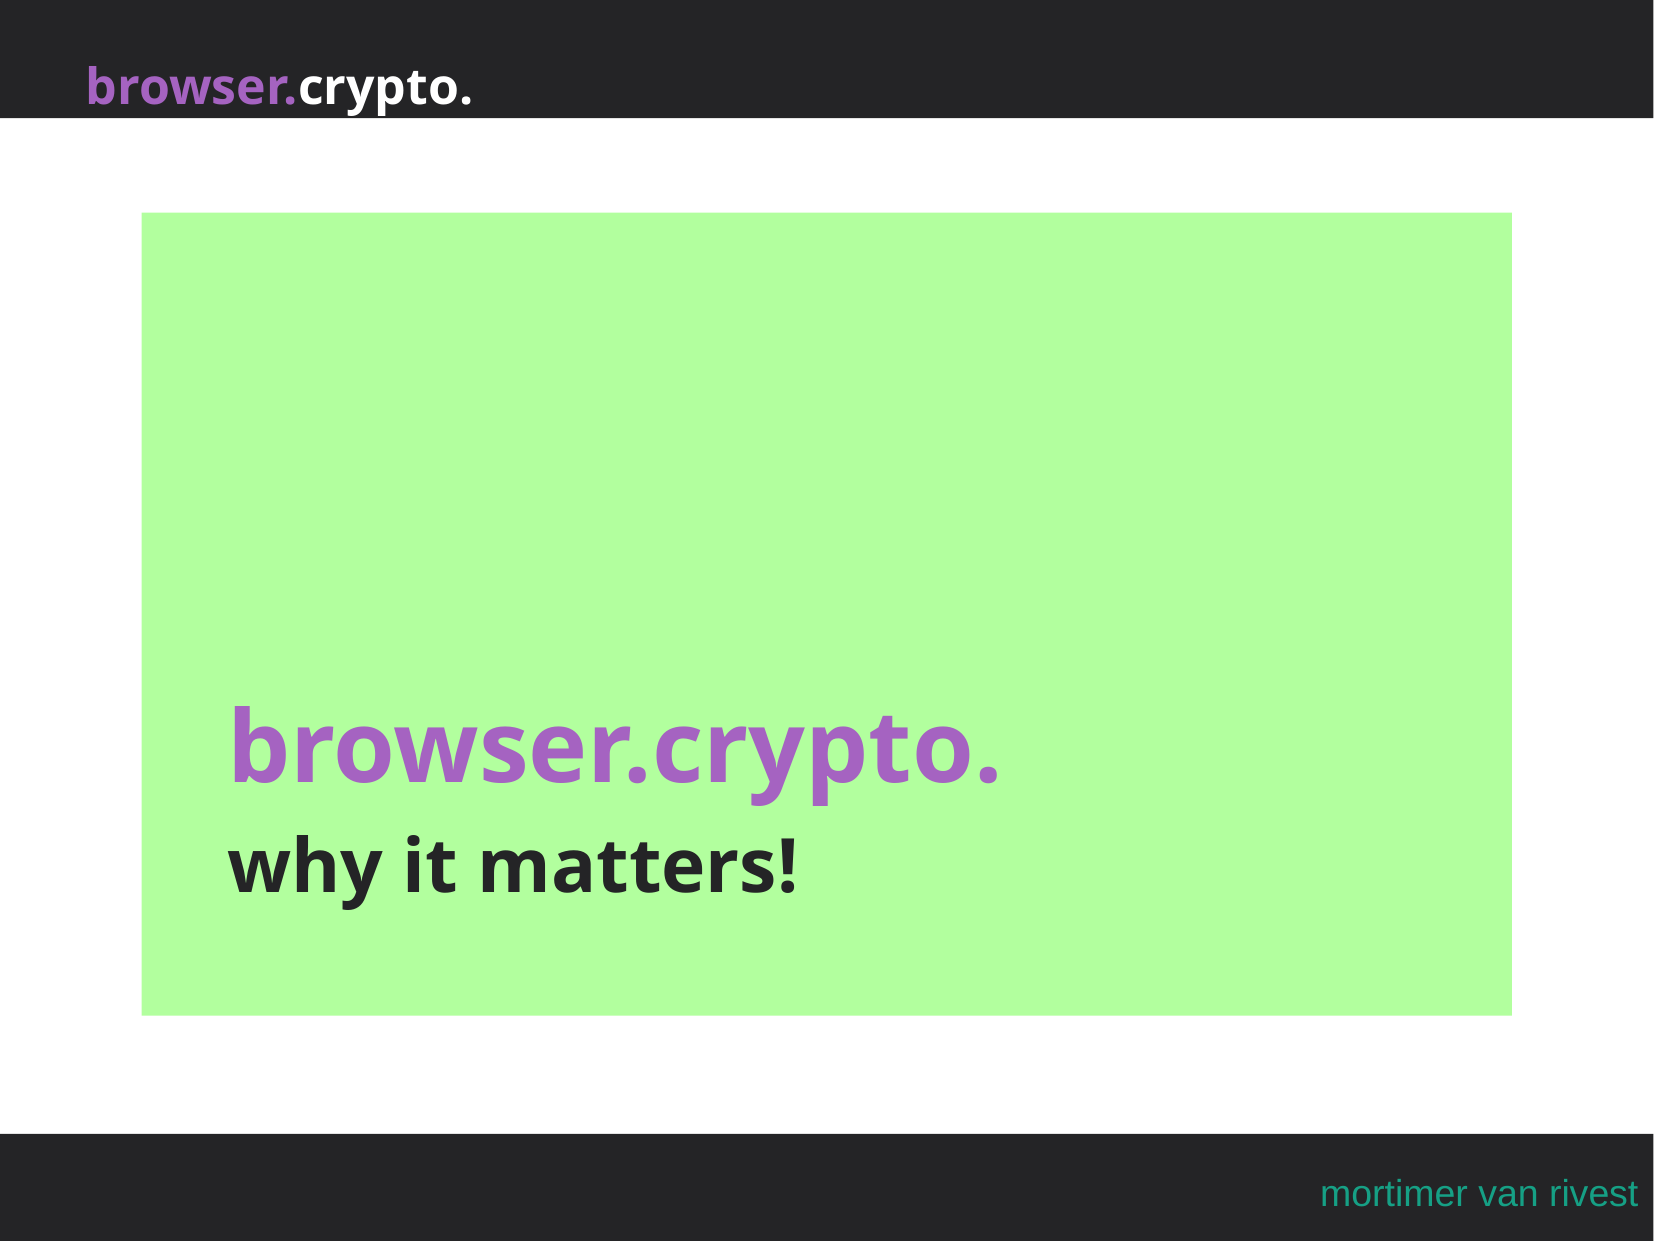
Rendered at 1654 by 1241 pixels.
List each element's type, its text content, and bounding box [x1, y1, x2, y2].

text_box browser.crypto. why it matters! [212, 668, 1560, 894]
text_box [141, 212, 1512, 1016]
text_box [0, 0, 1654, 119]
text_box browser.crypto. [70, 43, 567, 119]
text_box mortimer van rivest [0, 1133, 1654, 1241]
